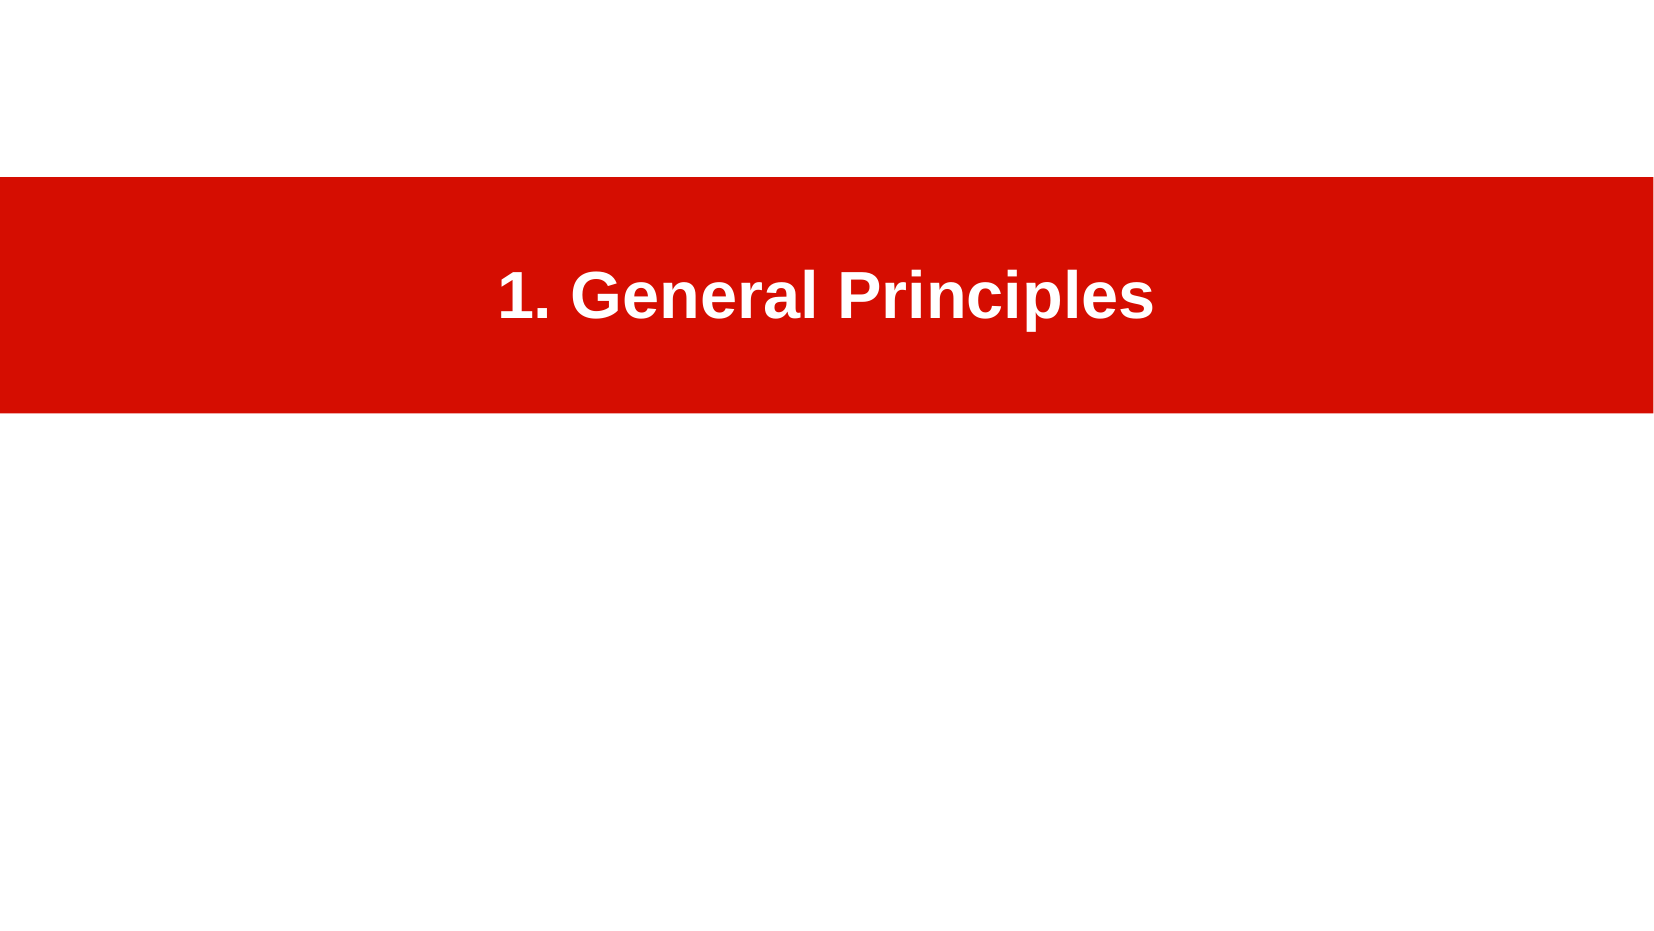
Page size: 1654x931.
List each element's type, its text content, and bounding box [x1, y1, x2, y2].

title 1. General Principles [0, 177, 1654, 414]
